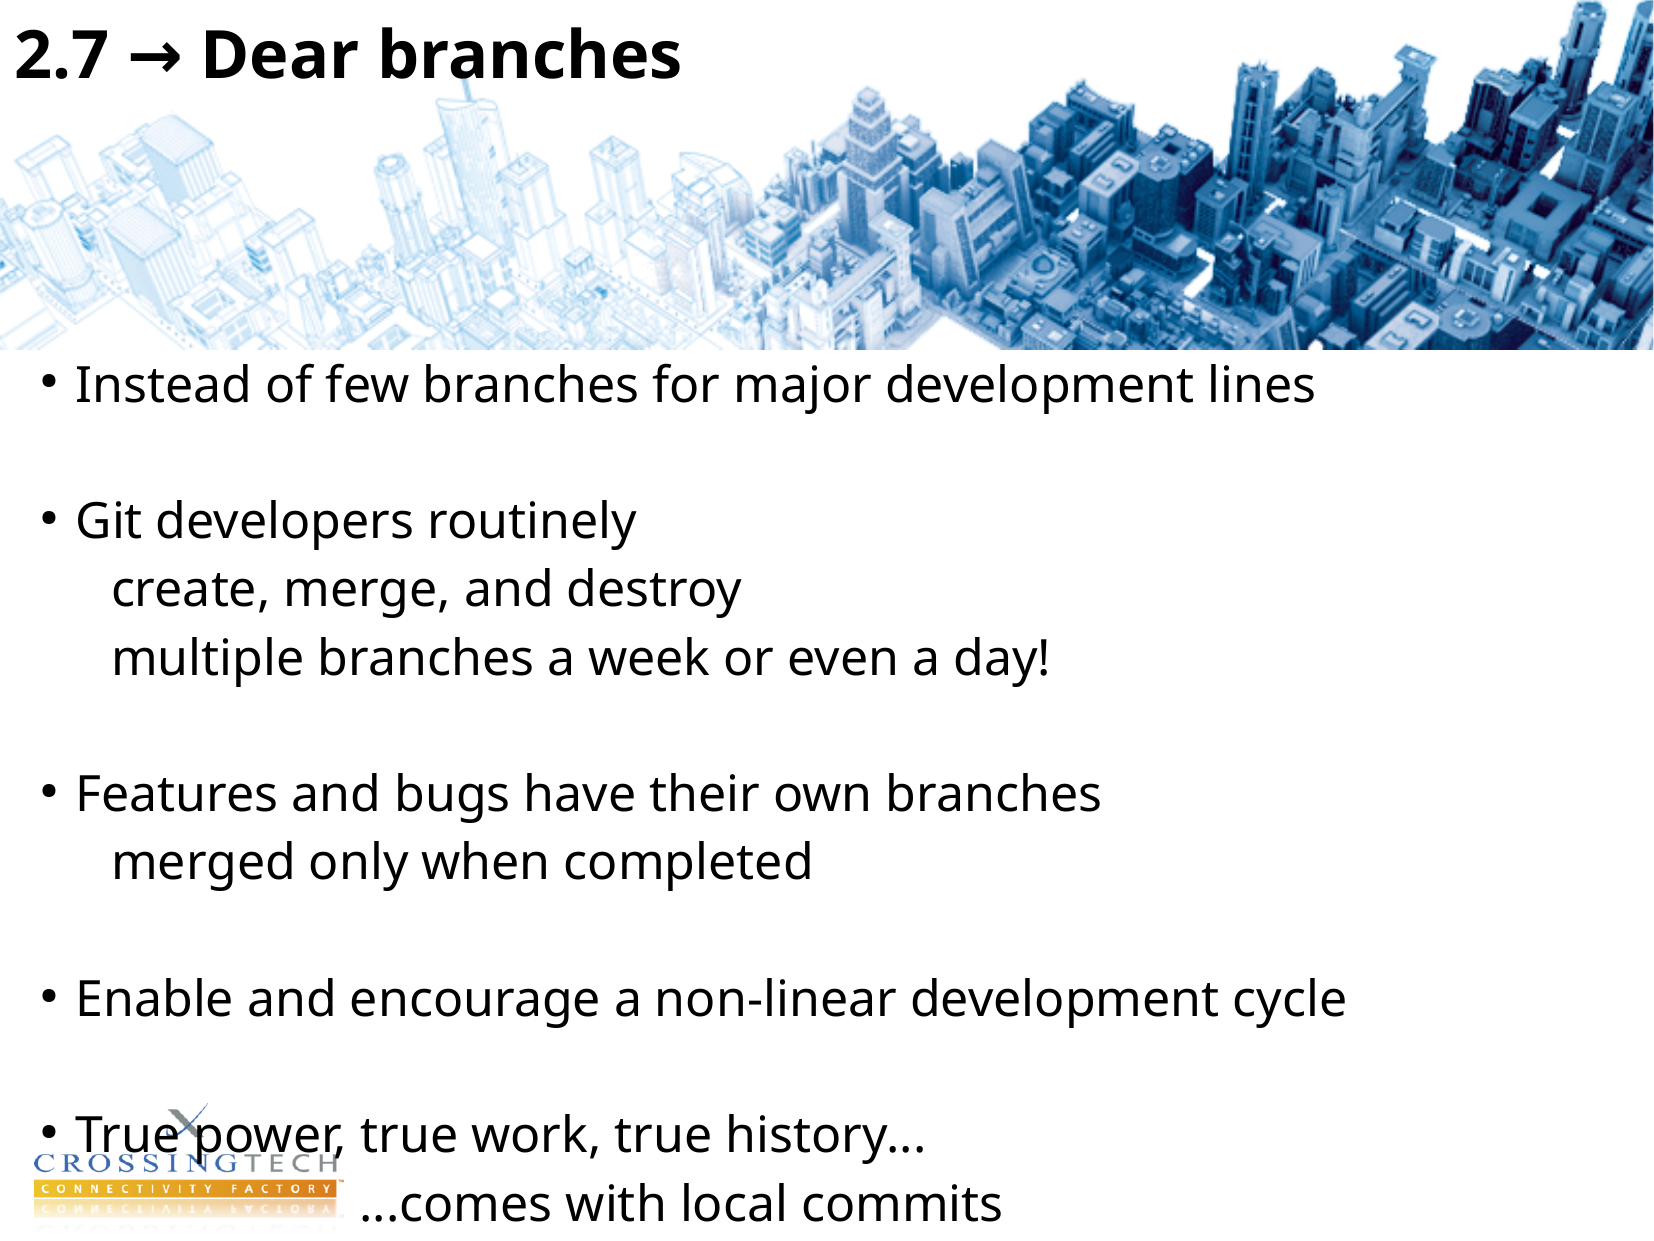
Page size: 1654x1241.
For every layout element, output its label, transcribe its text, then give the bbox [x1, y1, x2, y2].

picture [0, 0, 1654, 350]
picture [34, 1113, 344, 1237]
text_box Instead of few branches for major development lines Git developers routinely create, merge, and destroy multiple branches a week or even a day! Features and bugs have their own branches merged only when completed Enable and encourage a non-linear development cycle True power, true work, true history... ...comes with local commits [0, 341, 1627, 1113]
text_box 2.7 → Dear branches [0, 0, 793, 93]
